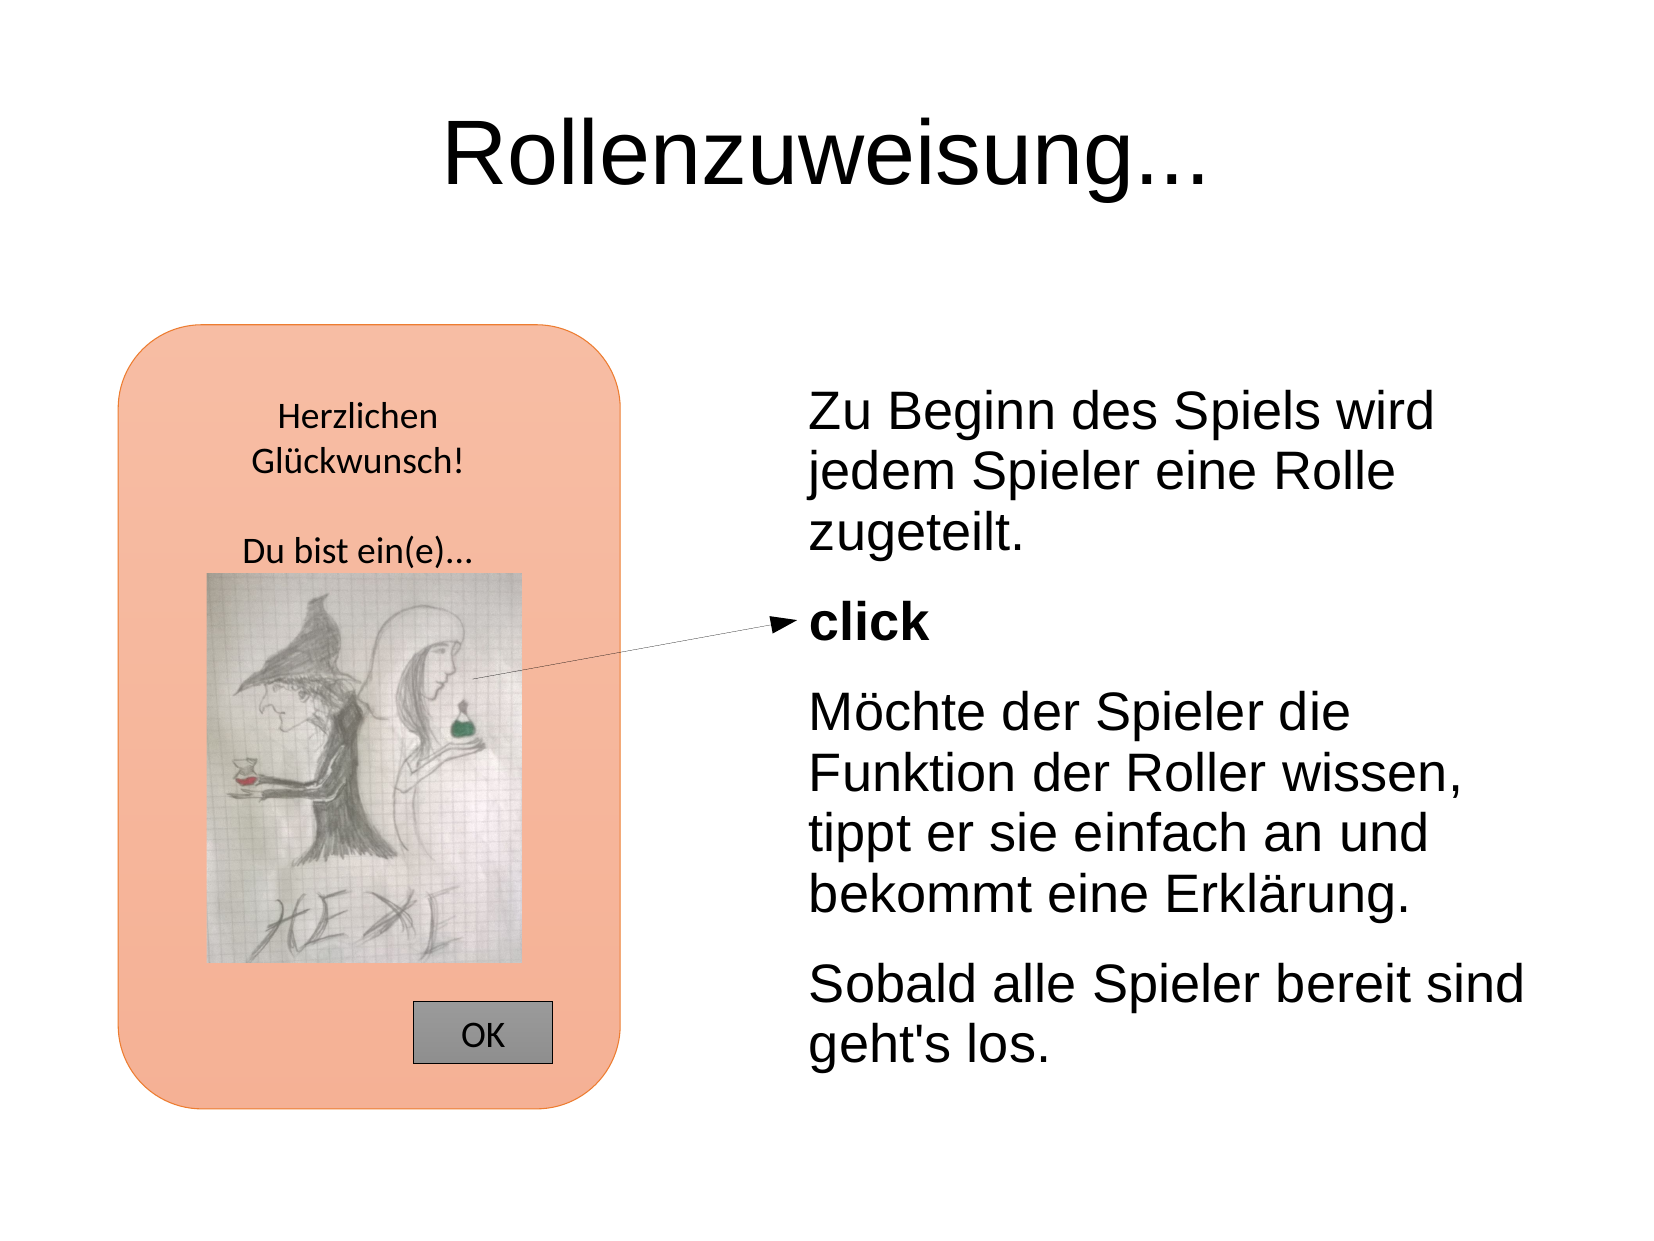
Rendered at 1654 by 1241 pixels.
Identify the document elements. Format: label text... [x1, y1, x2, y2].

picture [206, 573, 522, 963]
text_box [118, 324, 621, 1109]
list Zu Beginn des Spiels wird jedem Spieler eine Rolle zugeteilt. click Möchte der Spieler die Funktion der Roller wissen, tippt er sie einfach an und bekommt eine Erklärung. Sobald alle Spieler bereit sind geht's los. [738, 290, 1571, 1109]
text_box OK [413, 1002, 553, 1063]
title Rollenzuweisung... [82, 49, 1571, 257]
text_box Herzlichen Glückwunsch! Du bist ein(e)... [155, 383, 562, 654]
